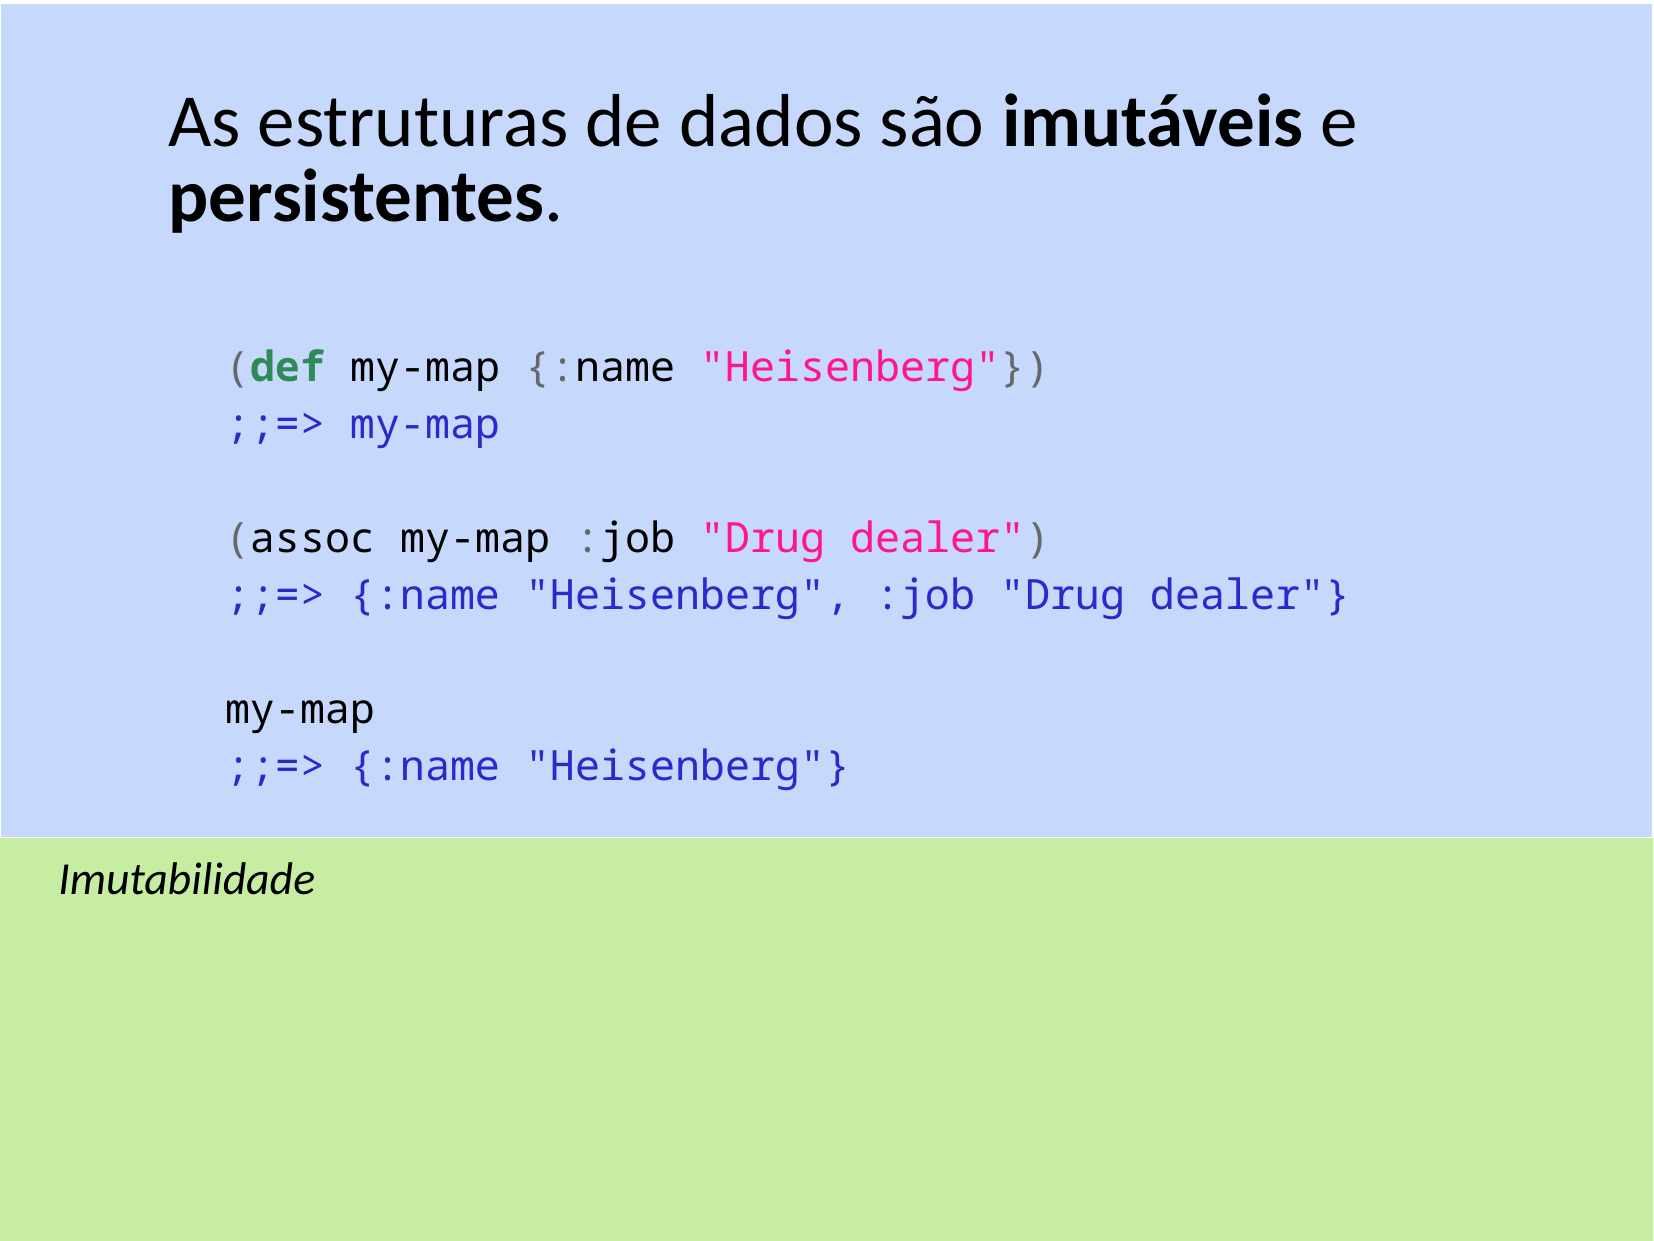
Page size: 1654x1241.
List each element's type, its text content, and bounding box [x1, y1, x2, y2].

text_box Imutabilidade [43, 852, 377, 914]
text_box As estruturas de dados são imutáveis e persistentes. [153, 82, 1453, 323]
text_box (def my-map {:name "Heisenberg"}) ;;=> my-map (assoc my-map :job "Drug dealer") ;;=> {:name "Heisenberg", :job "Drug dealer"} my-map ;;=> {:name "Heisenberg"} [210, 329, 1406, 815]
